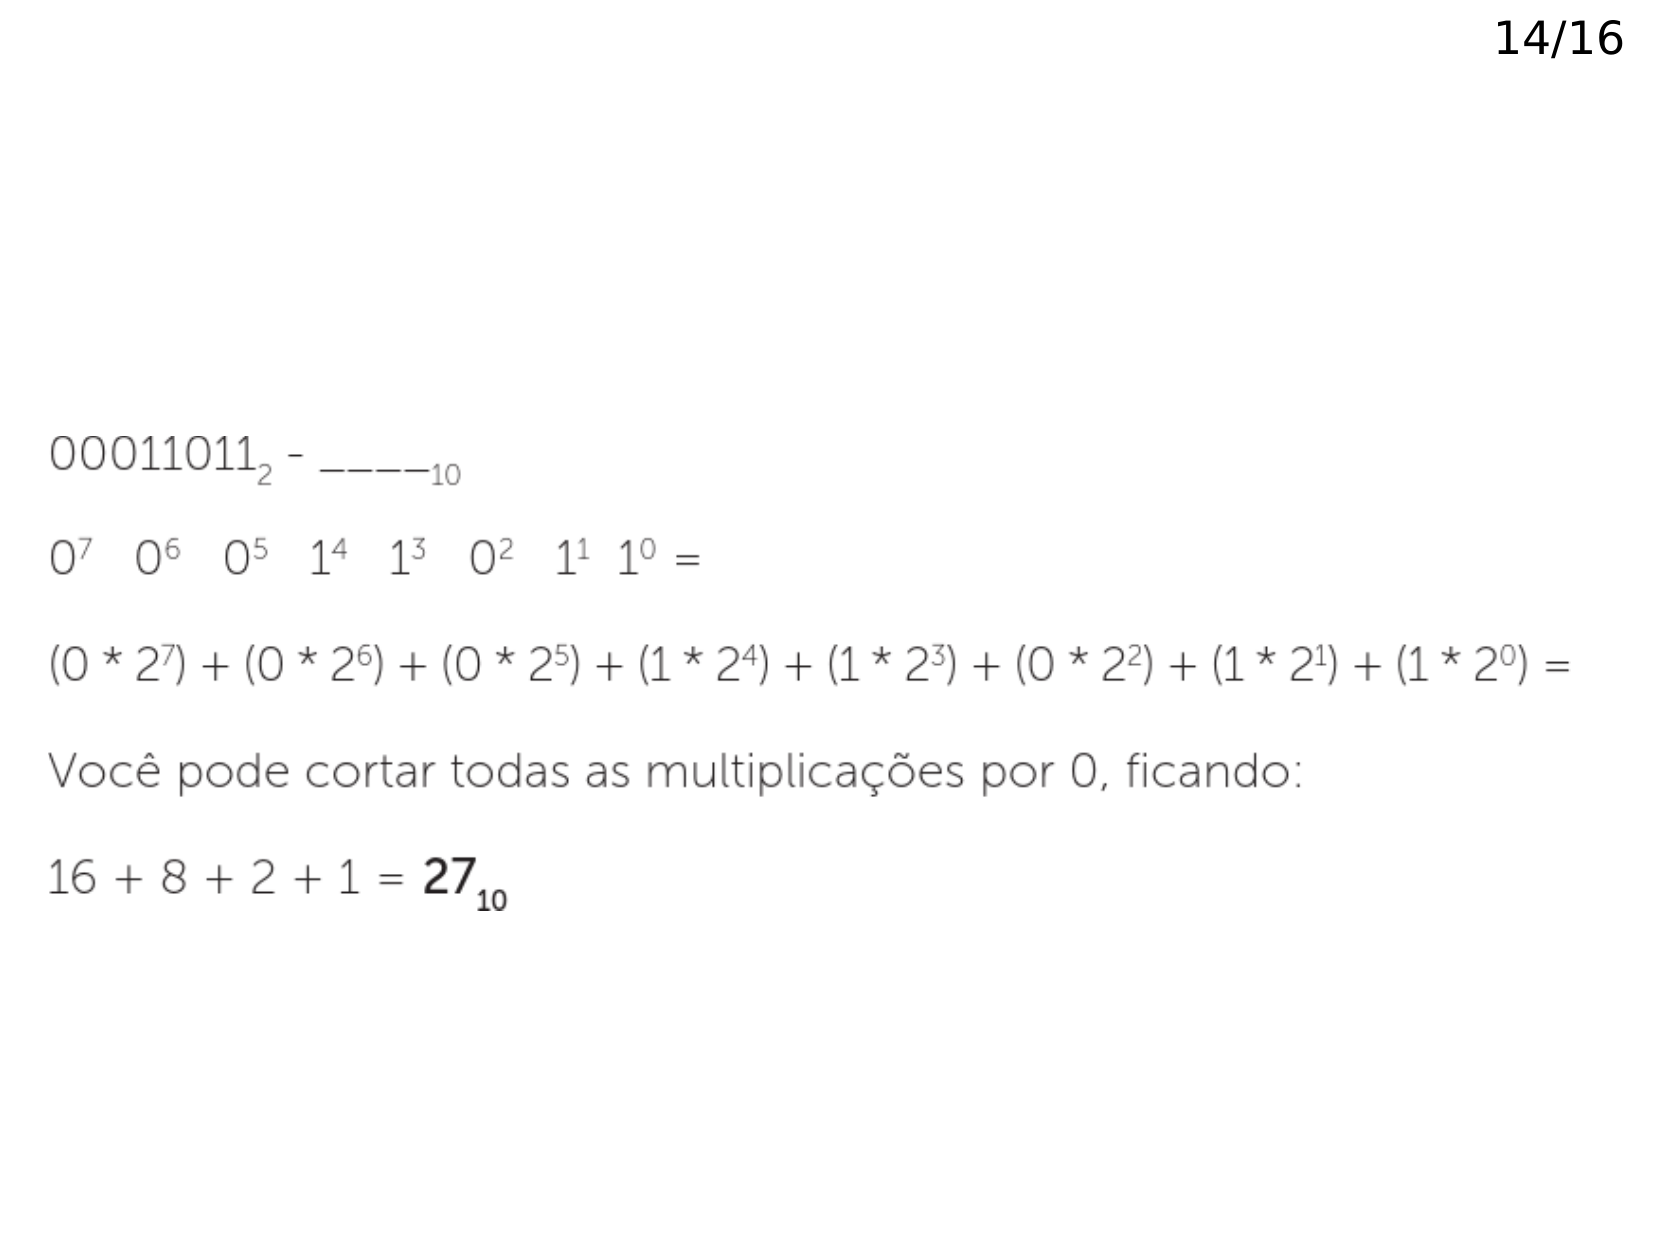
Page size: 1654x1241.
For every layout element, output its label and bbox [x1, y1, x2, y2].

picture [48, 436, 1571, 911]
